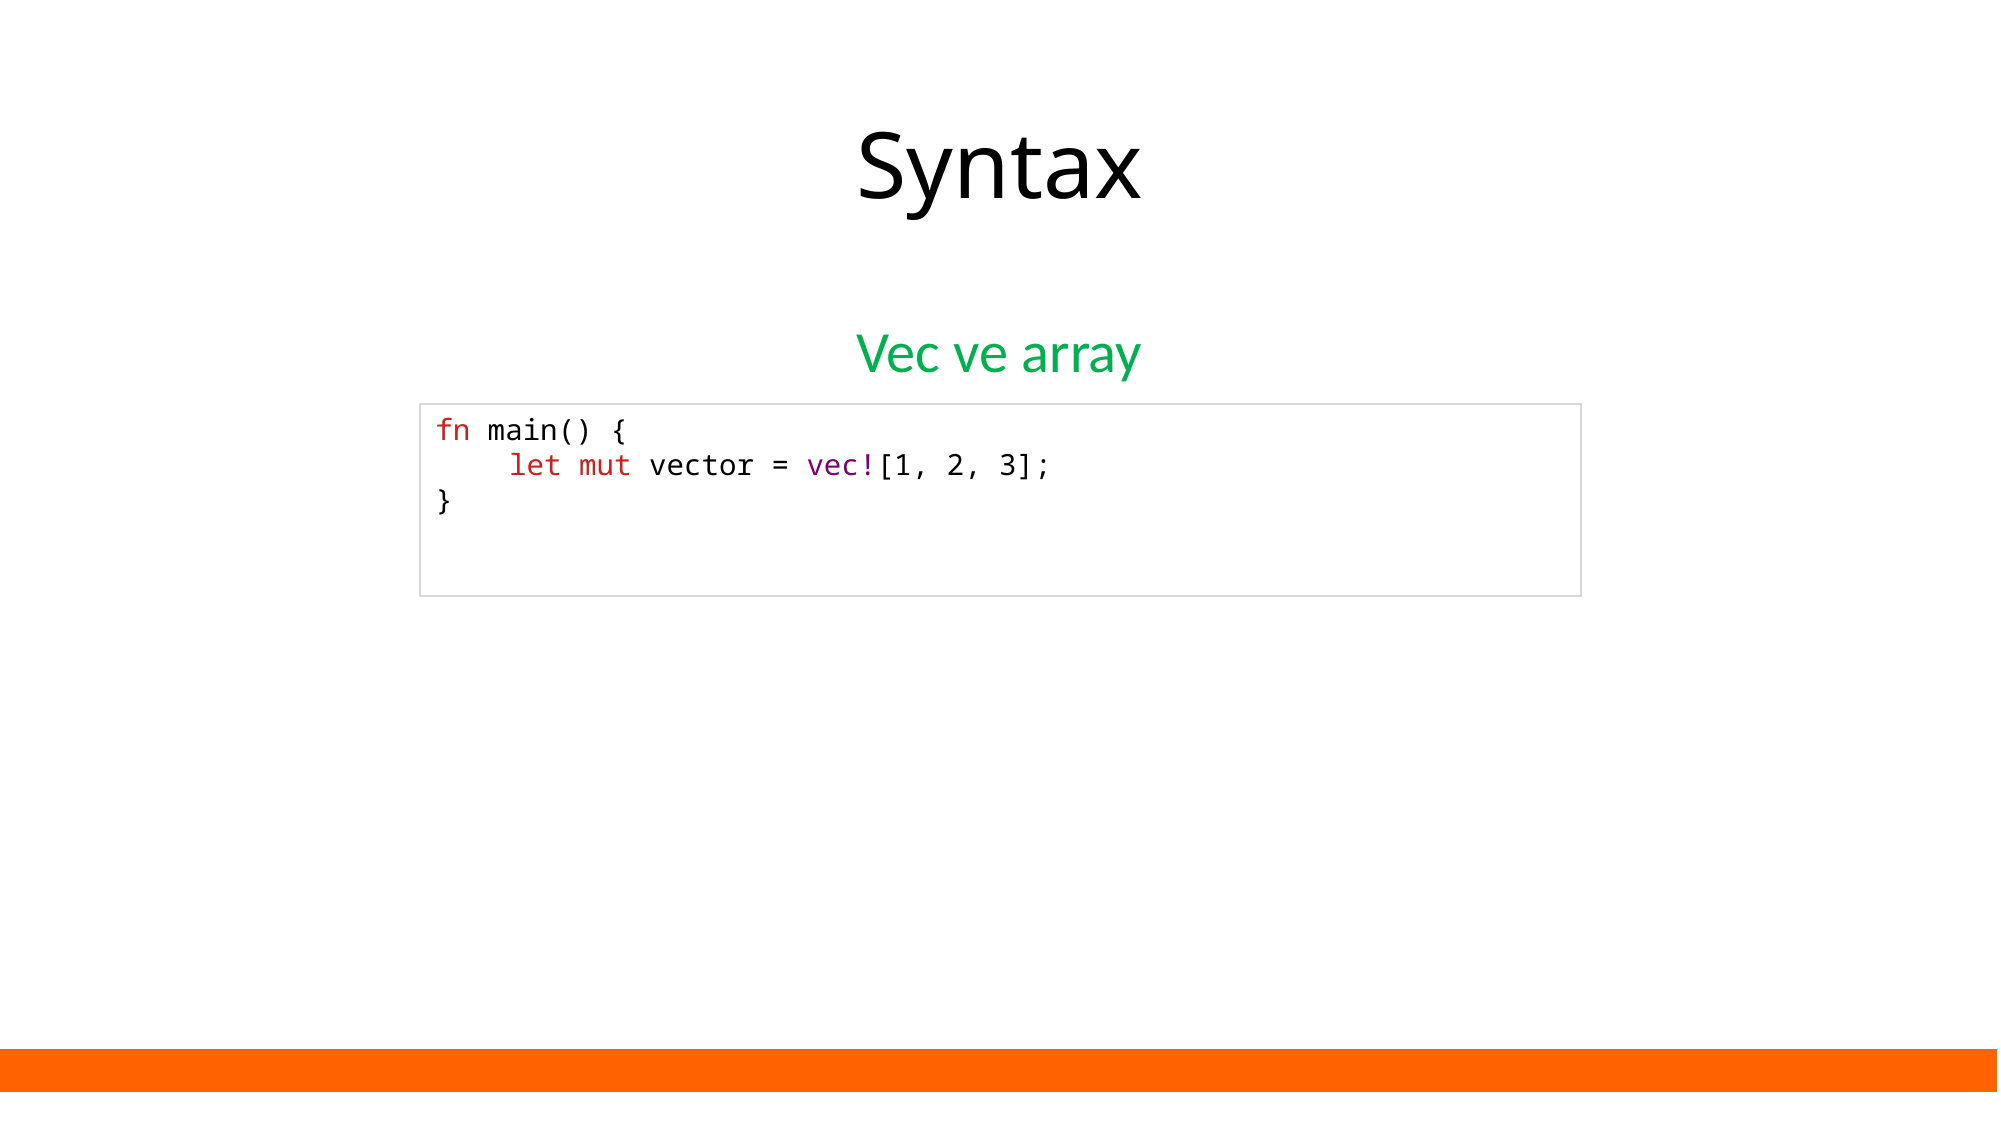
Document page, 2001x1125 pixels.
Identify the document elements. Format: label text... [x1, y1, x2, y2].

text_box fn main() { let mut vector = vec![1, 2, 3]; } [420, 404, 1581, 596]
text_box [0, 1049, 1997, 1092]
title Syntax [137, 59, 1863, 278]
list Vec ve array [420, 314, 1579, 403]
